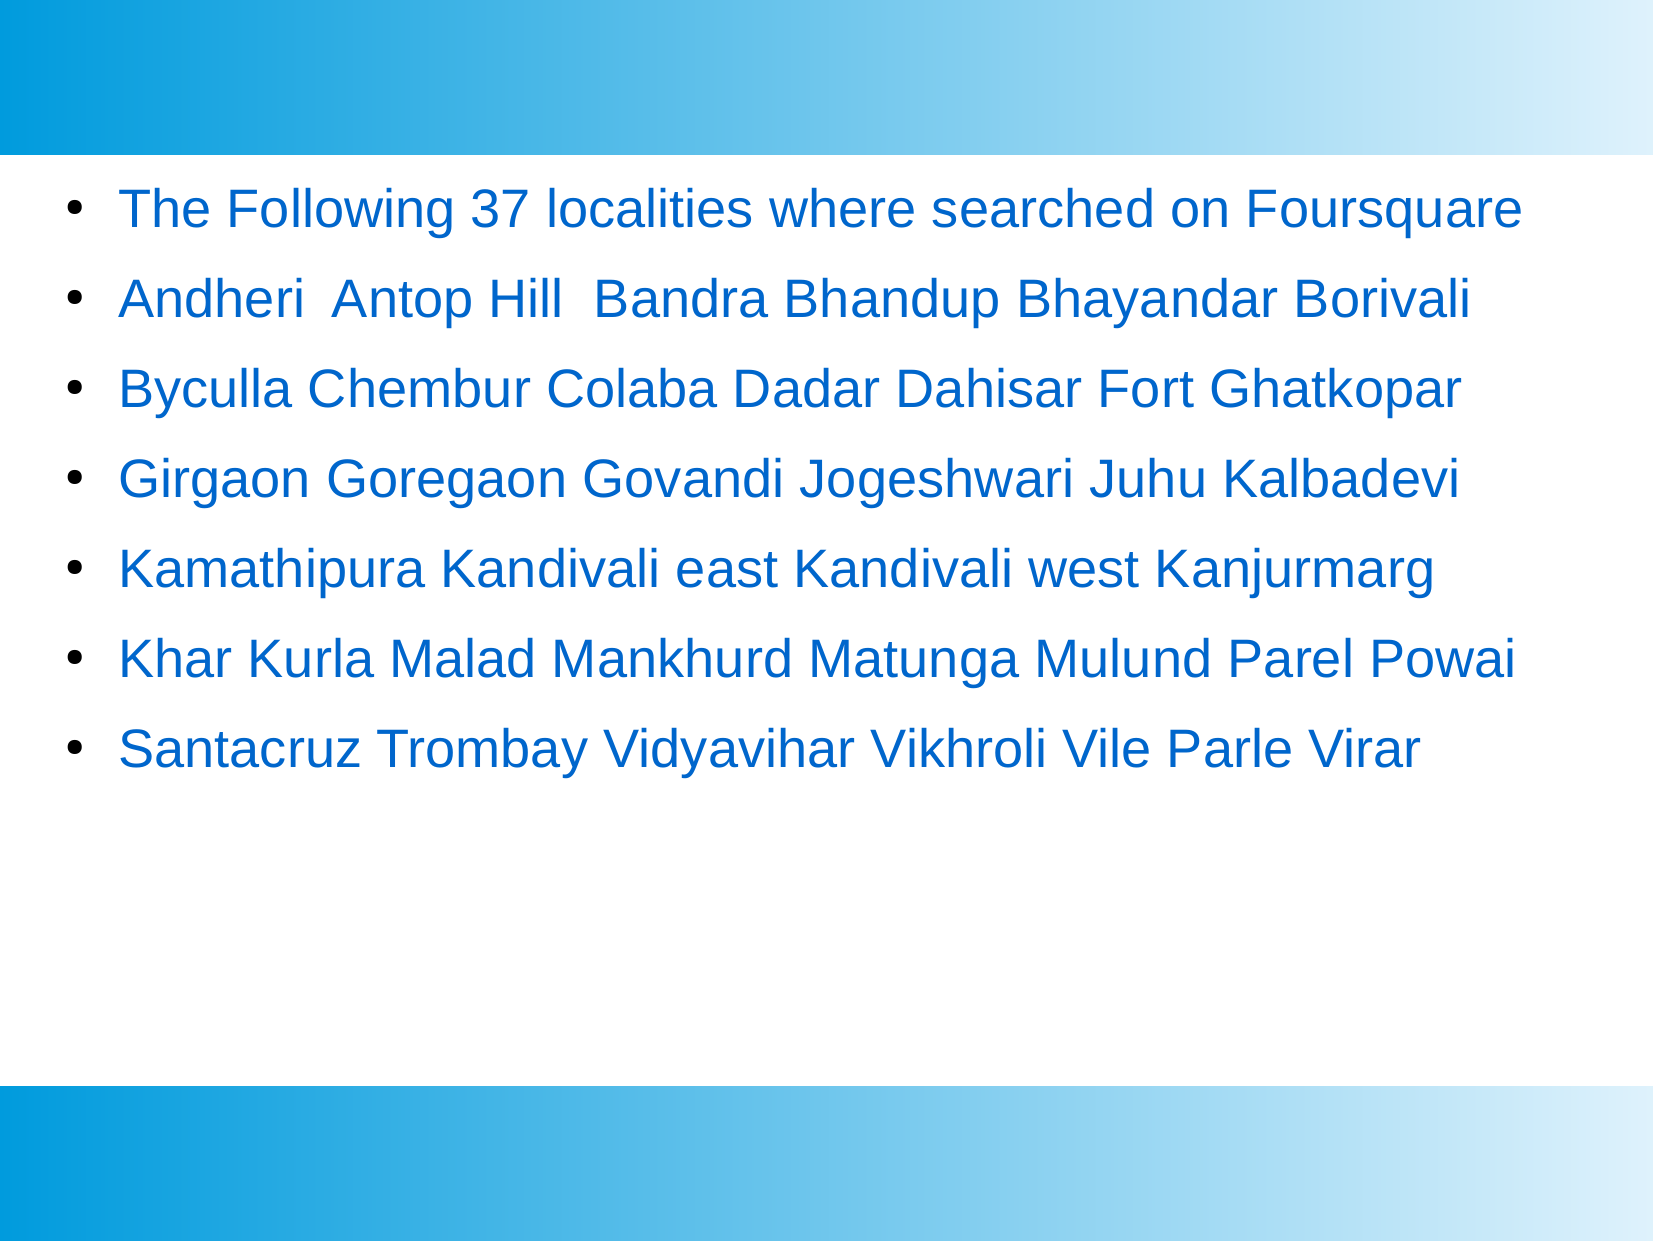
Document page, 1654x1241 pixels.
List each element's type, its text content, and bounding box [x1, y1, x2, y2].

list The Following 37 localities where searched on Foursquare Andheri Antop Hill Bandra Bhandup Bhayandar Borivali Byculla Chembur Colaba Dadar Dahisar Fort Ghatkopar Girgaon Goregaon Govandi Jogeshwari Juhu Kalbadevi Kamathipura Kandivali east Kandivali west Kanjurmarg Khar Kurla Malad Mankhurd Matunga Mulund Parel Powai Santacruz Trombay Vidyavihar Vikhroli Vile Parle Virar [47, 178, 1536, 898]
